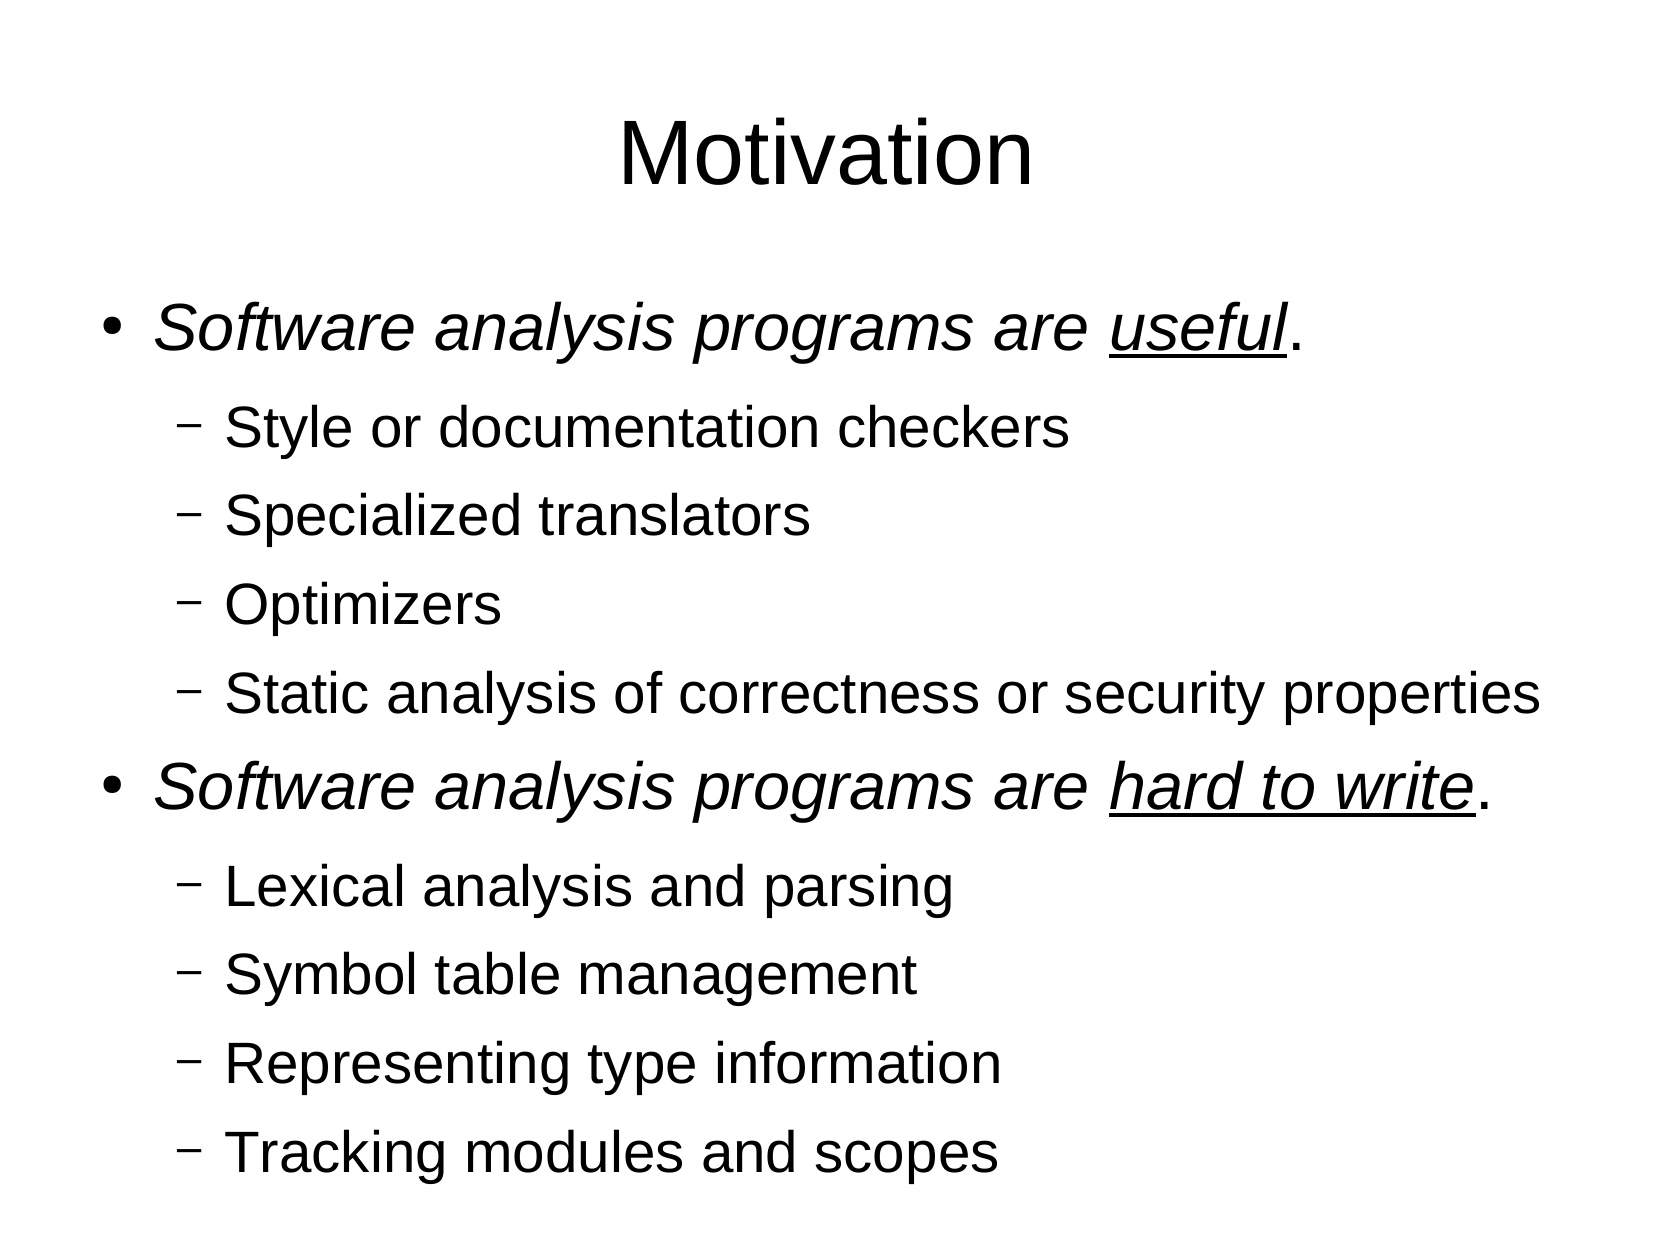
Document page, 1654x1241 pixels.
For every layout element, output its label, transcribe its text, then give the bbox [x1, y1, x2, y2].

list Software analysis programs are useful. Style or documentation checkers Specialized translators Optimizers Static analysis of correctness or security properties Software analysis programs are hard to write. Lexical analysis and parsing Symbol table management Representing type information Tracking modules and scopes [82, 290, 1571, 1183]
title Motivation [82, 49, 1571, 257]
